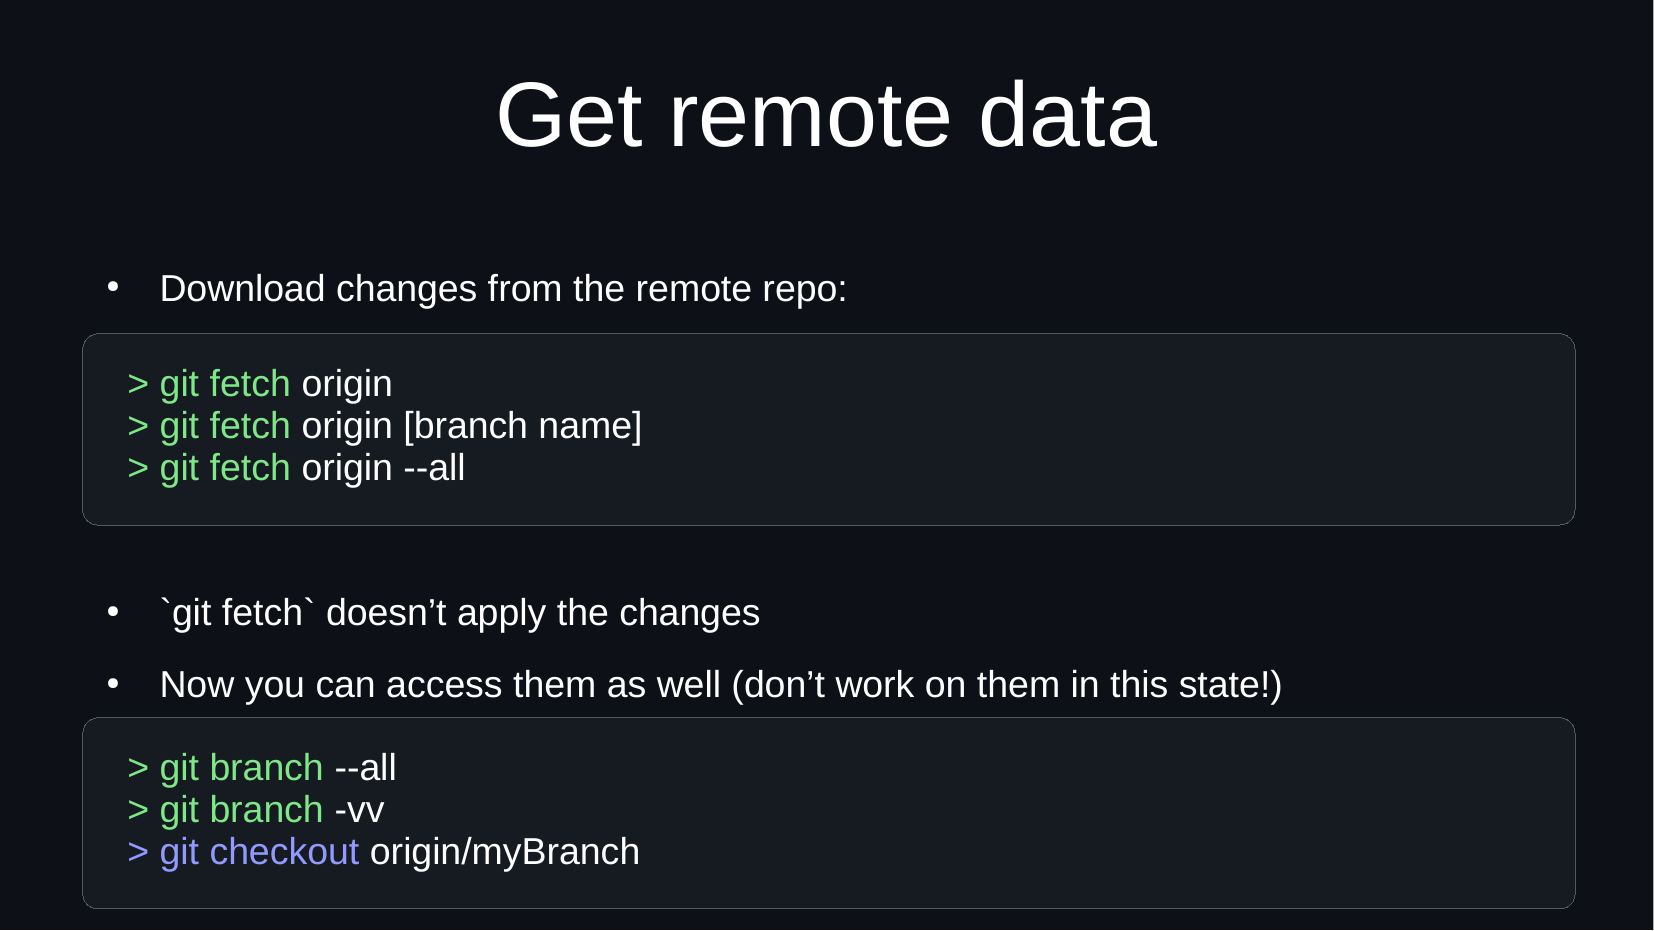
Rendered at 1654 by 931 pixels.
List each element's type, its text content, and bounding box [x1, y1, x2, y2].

text_box [82, 717, 1576, 909]
text_box > git fetch origin > git fetch origin [branch name] > git fetch origin --all [112, 354, 1576, 496]
title Get remote data [82, 37, 1571, 193]
text_box > git branch --all > git branch -vv > git checkout origin/myBranch [112, 738, 1576, 880]
list Download changes from the remote repo: [88, 267, 1577, 319]
list `git fetch` doesn’t apply the changes Now you can access them as well (don’t work on them in this state!) [88, 591, 1577, 751]
text_box [82, 333, 1576, 526]
